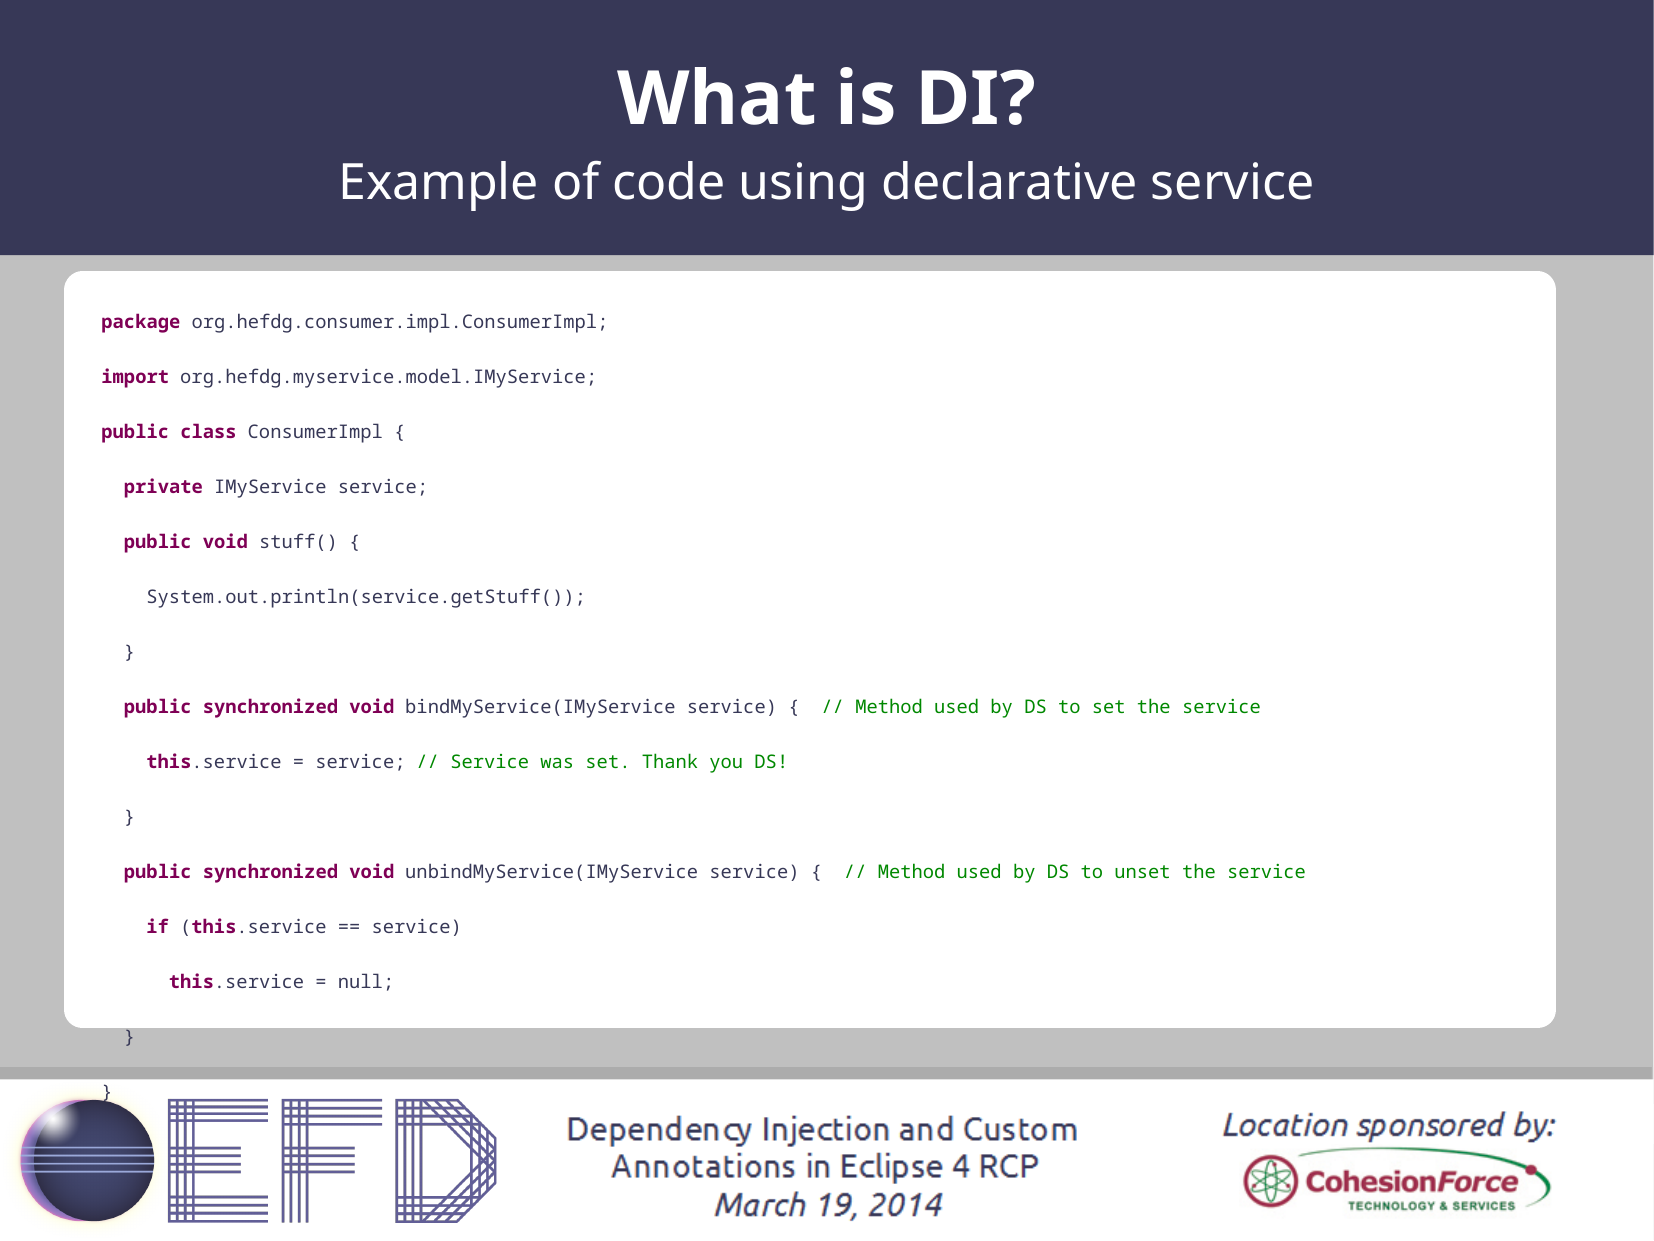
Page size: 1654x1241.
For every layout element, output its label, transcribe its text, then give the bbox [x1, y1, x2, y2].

list package org.hefdg.consumer.impl.ConsumerImpl; import org.hefdg.myservice.model.IMyService; public class ConsumerImpl { private IMyService service; public void stuff() { System.out.println(service.getStuff()); } public synchronized void bindMyService(IMyService service) { // Method used by DS to set the service this.service = service; // Service was set. Thank you DS! } public synchronized void unbindMyService(IMyService service) { // Method used by DS to unset the service if (this.service == service) this.service = null; } } [82, 290, 1538, 1010]
picture [1110, 1104, 1654, 1241]
title What is DI? Example of code using declarative service [82, 25, 1571, 233]
picture [0, 1079, 497, 1241]
picture [549, 1082, 1105, 1241]
